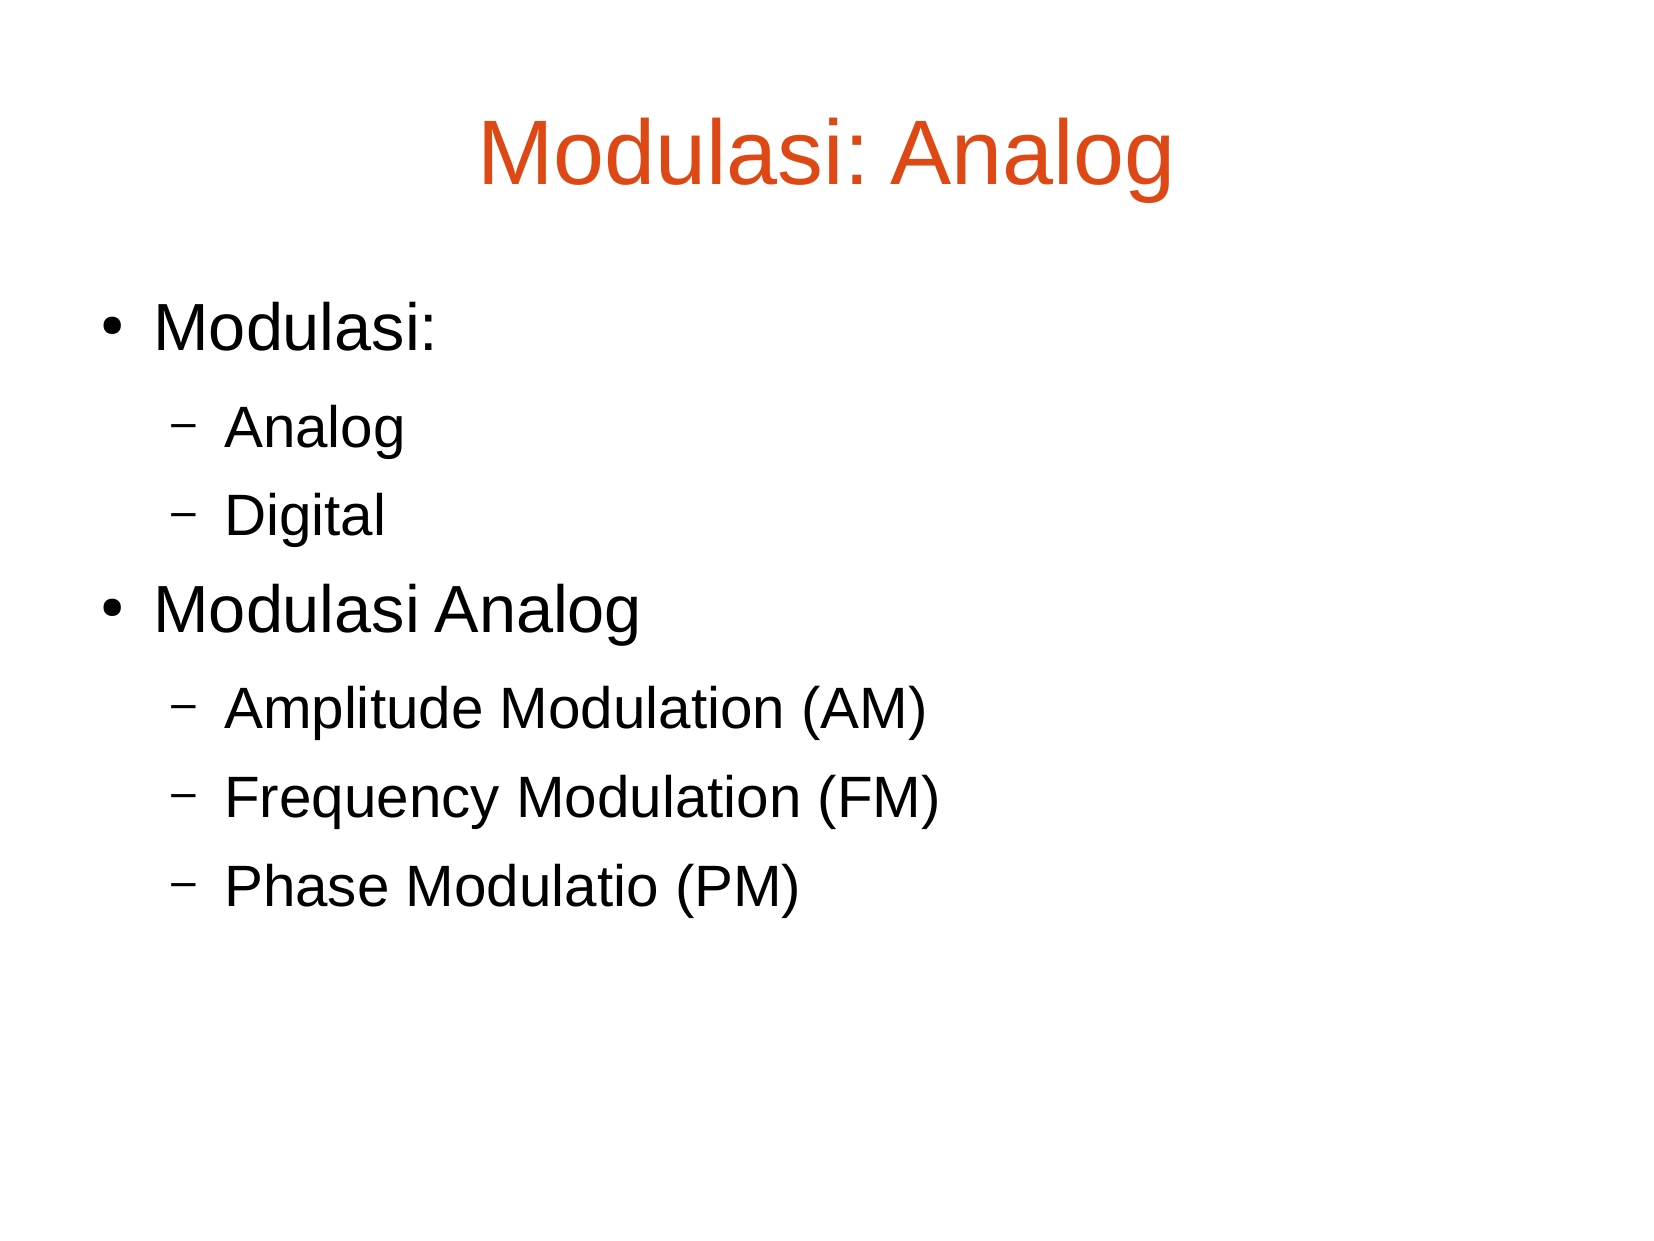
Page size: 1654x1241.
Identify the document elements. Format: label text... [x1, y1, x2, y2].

title Modulasi: Analog [82, 49, 1571, 257]
list Modulasi: Analog Digital Modulasi Analog Amplitude Modulation (AM) Frequency Modulation (FM) Phase Modulatio (PM) [82, 290, 1571, 1010]
